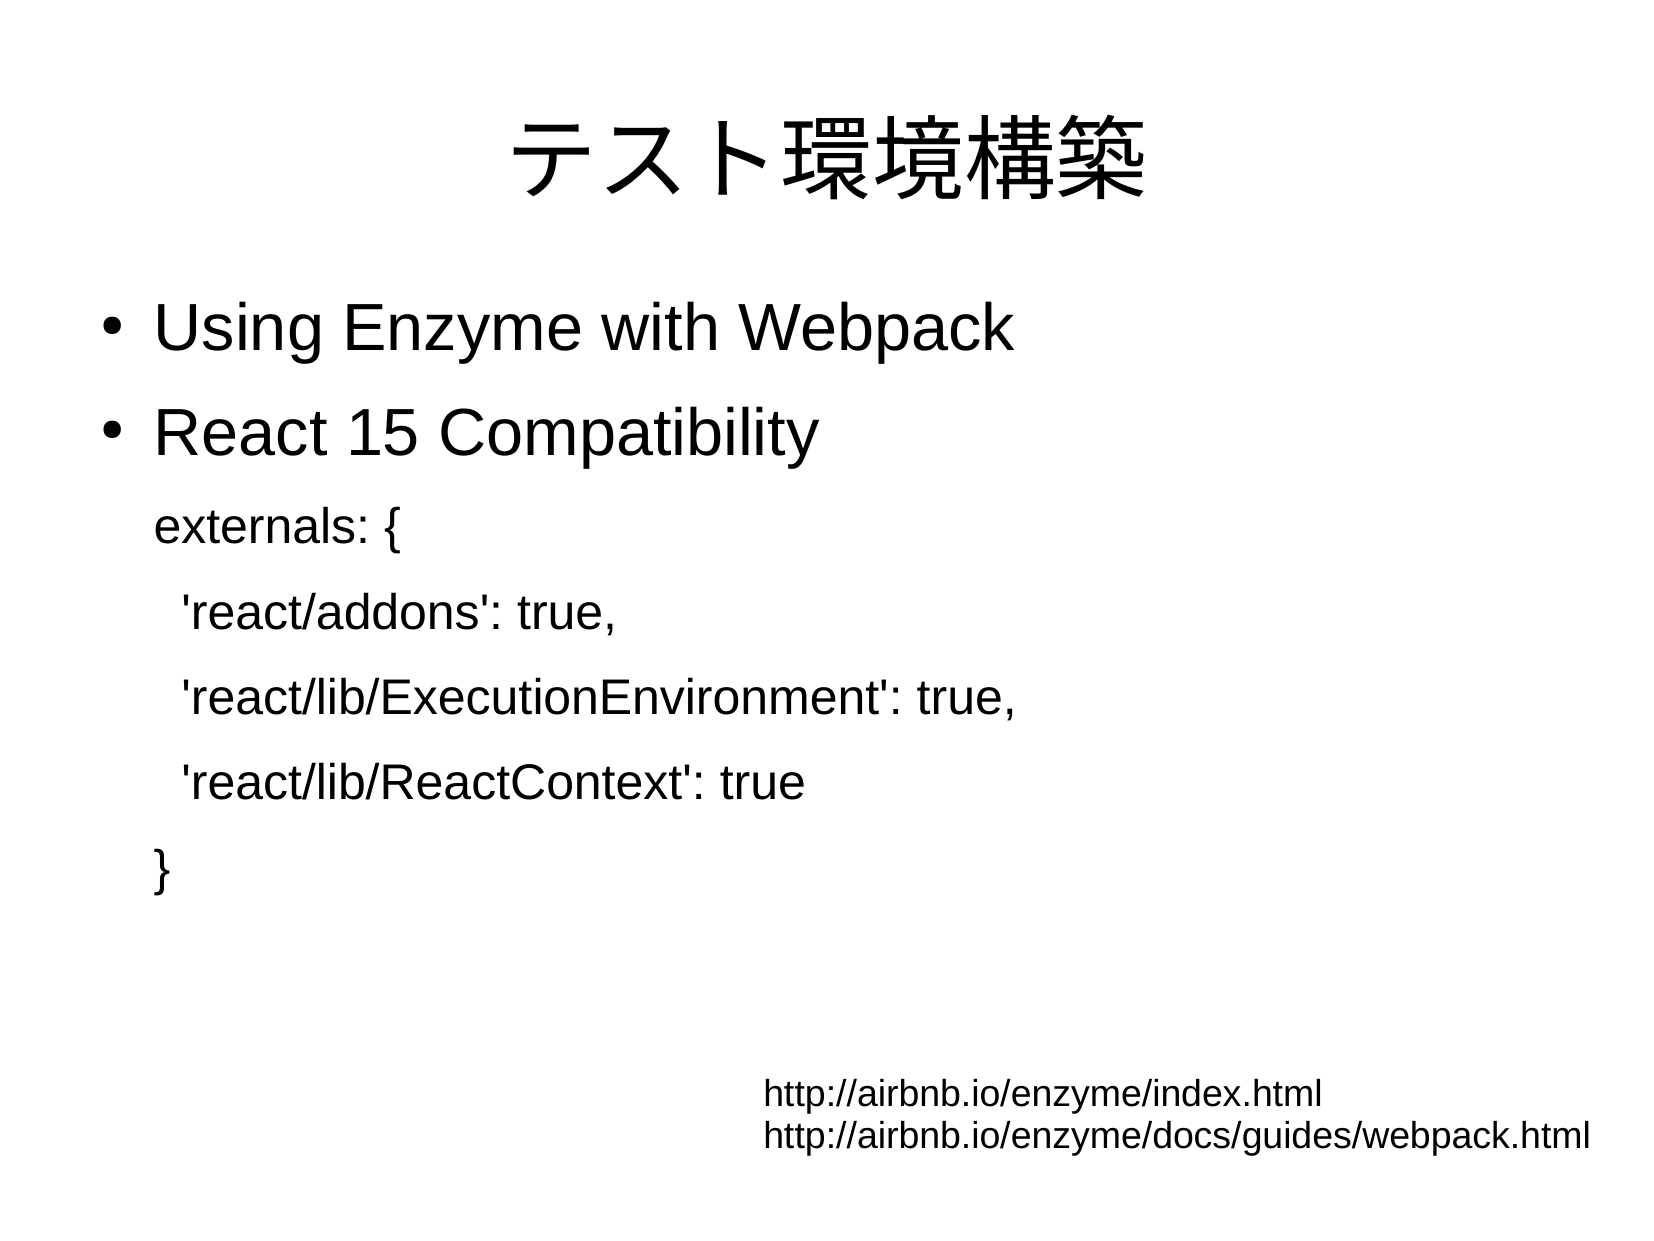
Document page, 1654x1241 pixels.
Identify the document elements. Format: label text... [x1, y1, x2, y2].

title テスト環境構築 [82, 49, 1571, 257]
text_box http://airbnb.io/enzyme/index.html http://airbnb.io/enzyme/docs/guides/webpack.html [748, 1065, 1607, 1165]
list Using Enzyme with Webpack React 15 Compatibility externals: { 'react/addons': true, 'react/lib/ExecutionEnvironment': true, 'react/lib/ReactContext': true } [82, 290, 1571, 1010]
